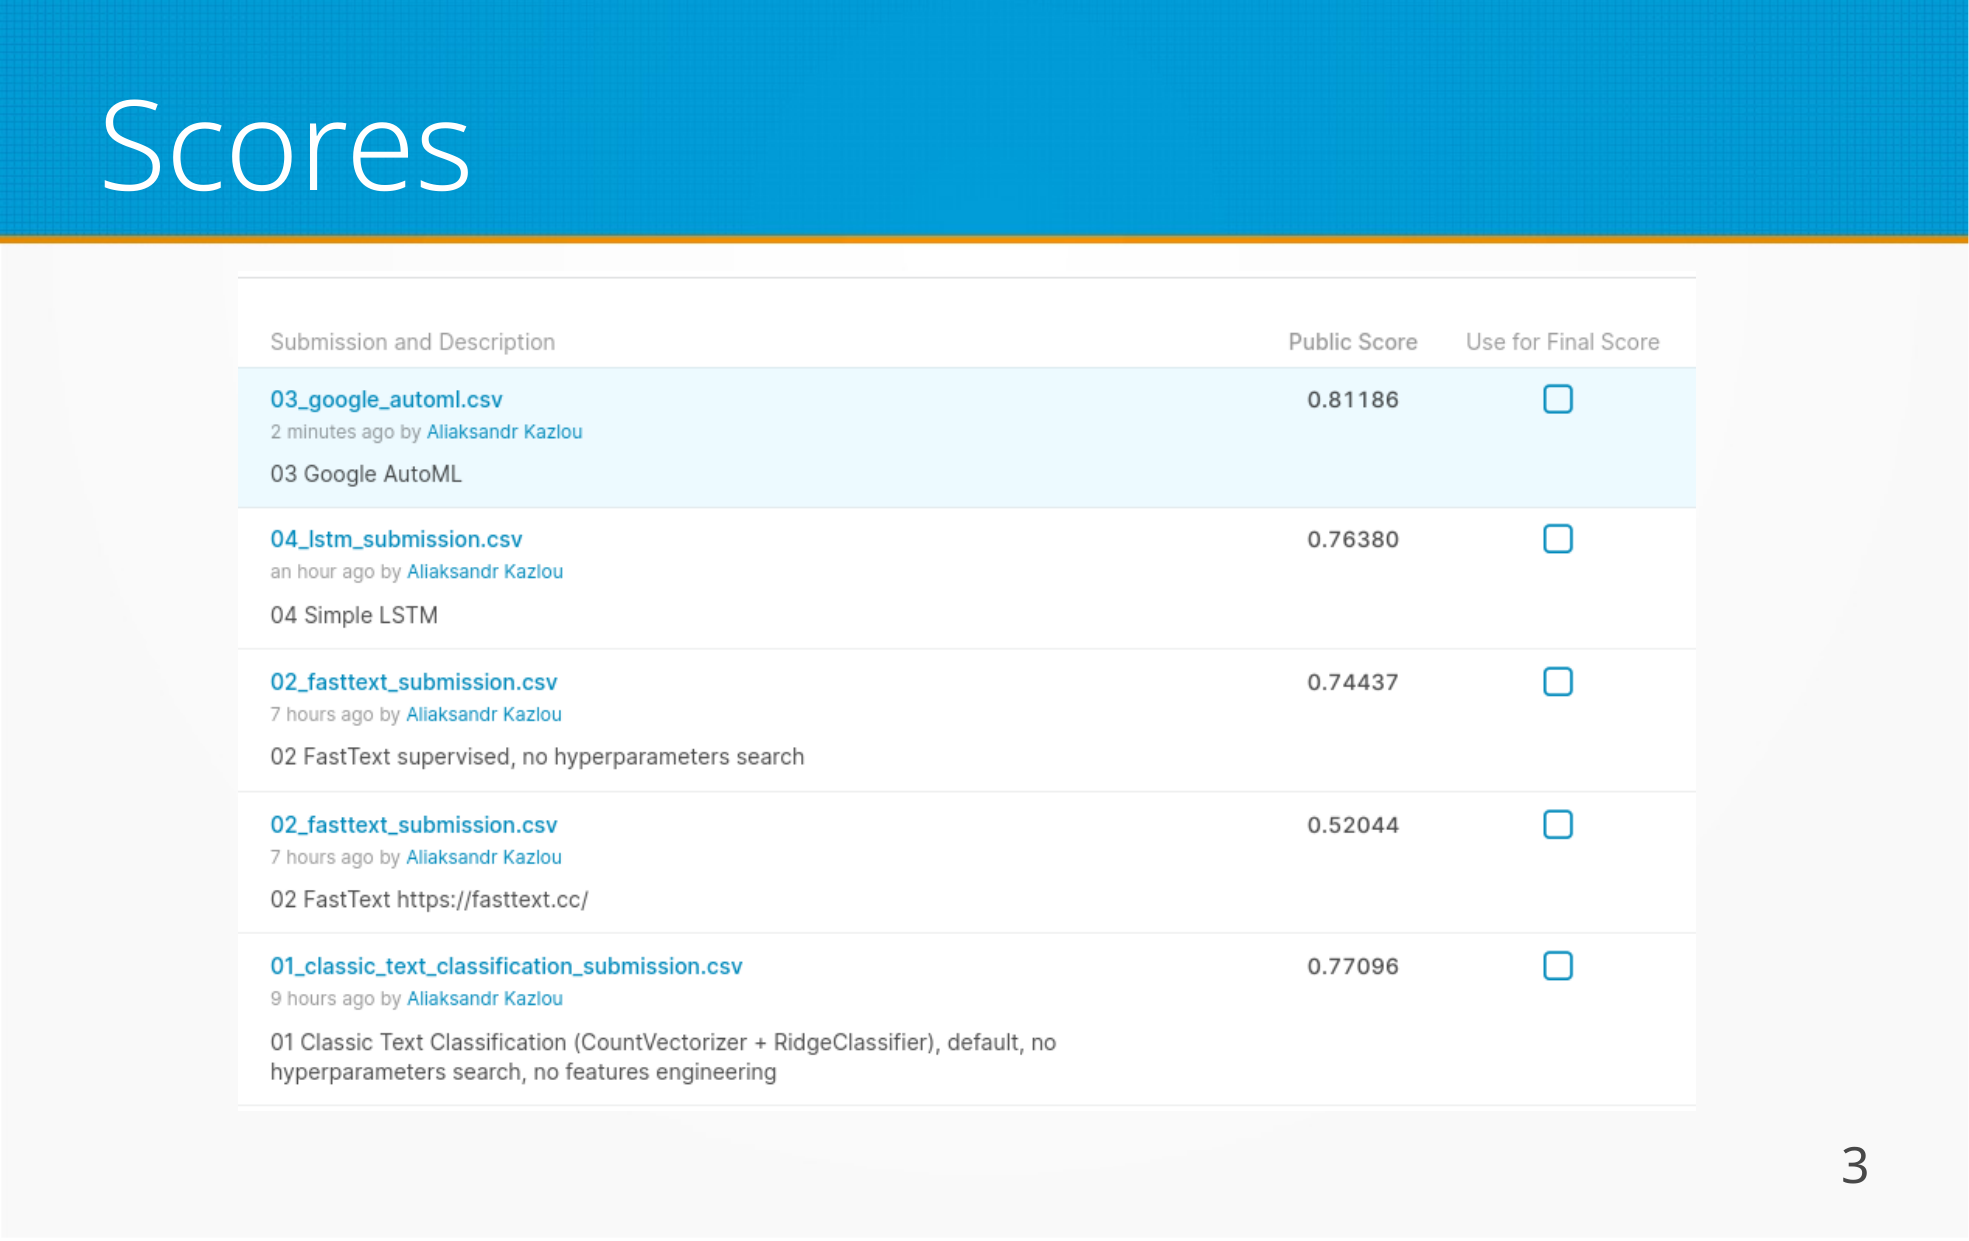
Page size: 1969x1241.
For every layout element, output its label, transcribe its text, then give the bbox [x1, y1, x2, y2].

title Scores [98, 19, 1870, 227]
picture [0, 233, 1969, 1241]
